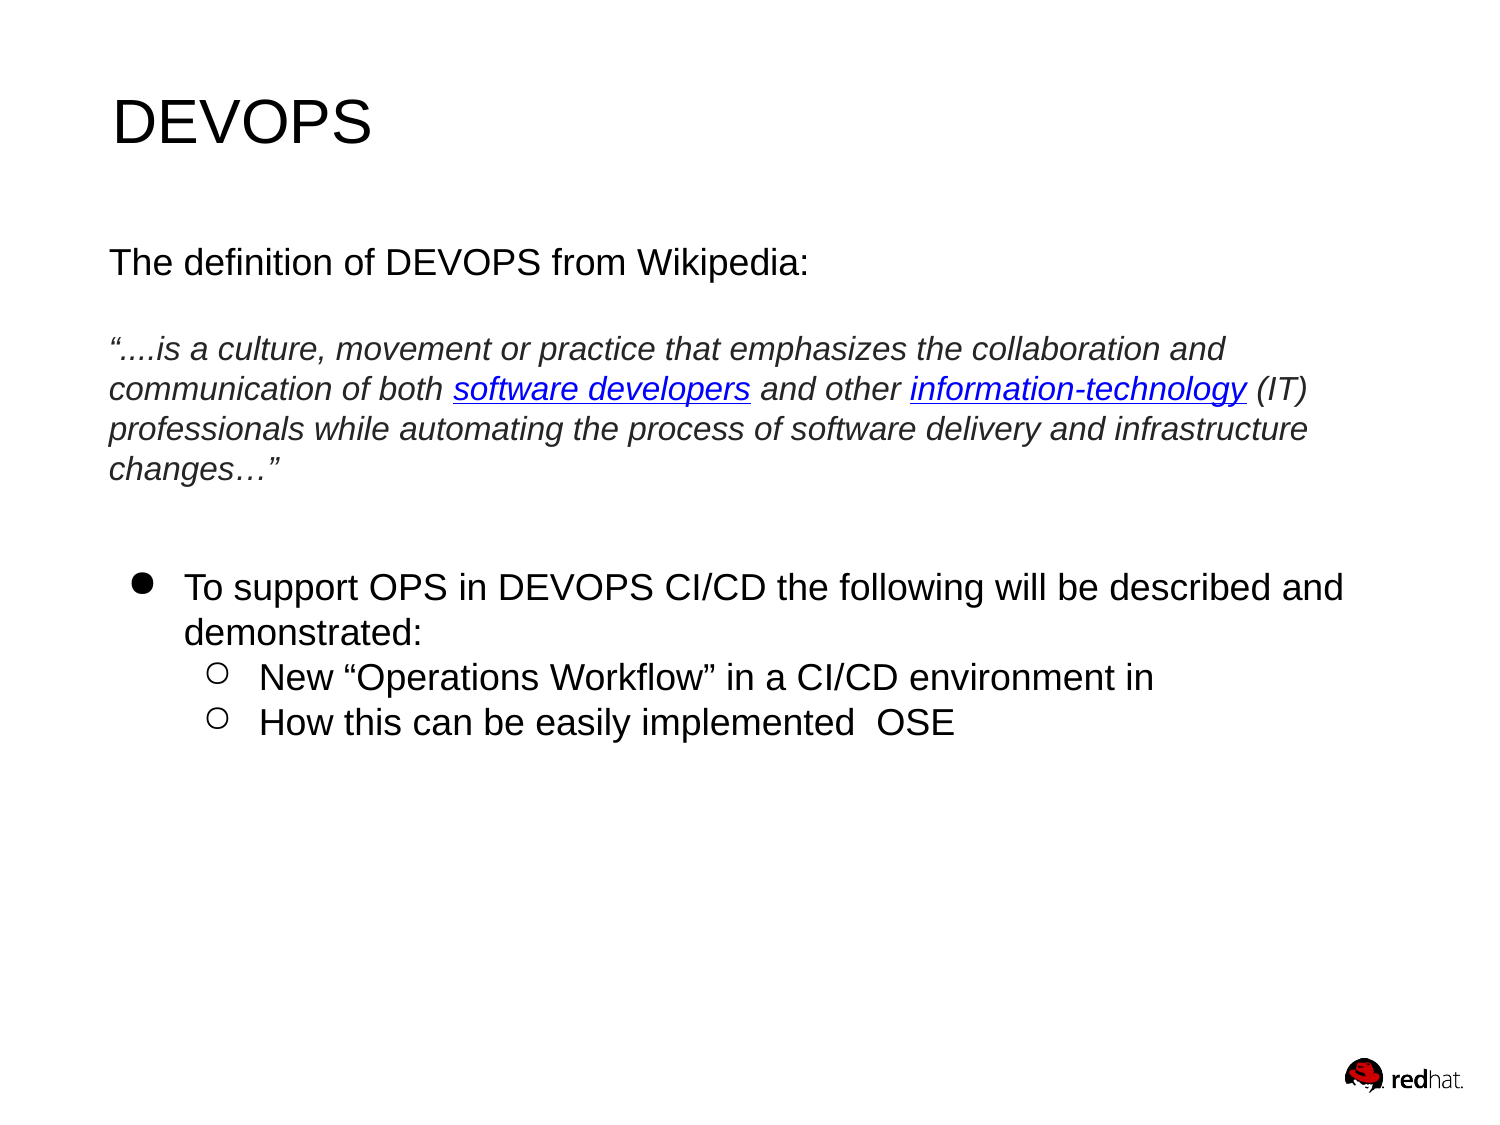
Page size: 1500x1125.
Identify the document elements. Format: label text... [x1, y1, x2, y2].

text_box The definition of DEVOPS from Wikipedia: “....is a culture, movement or practice that emphasizes the collaboration and communication of both software developers and other information-technology (IT) professionals while automating the process of software delivery and infrastructure changes…” To support OPS in DEVOPS CI/CD the following will be described and demonstrated: New “Operations Workflow” in a CI/CD environment in How this can be easily implemented OSE [108, 237, 1392, 1005]
picture [1345, 1058, 1463, 1097]
text_box DEVOPS [112, 0, 1388, 237]
